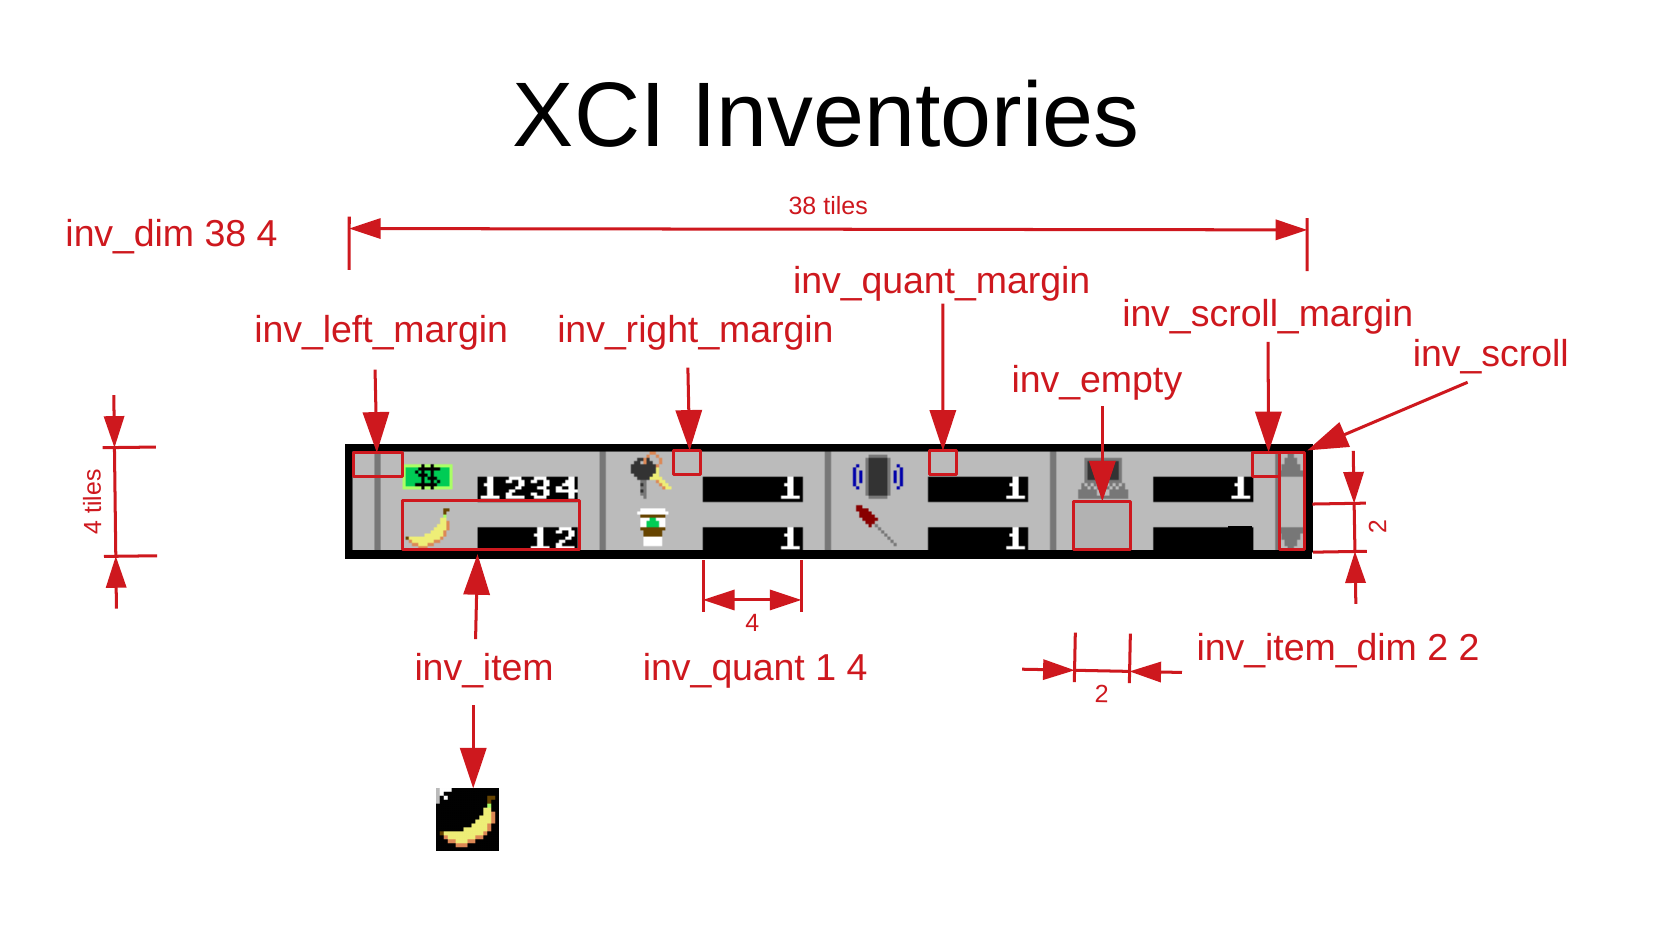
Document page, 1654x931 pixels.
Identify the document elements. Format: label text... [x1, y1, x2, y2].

picture [675, 452, 699, 473]
text_box [1075, 503, 1129, 548]
picture [355, 454, 401, 475]
text_box [1228, 526, 1252, 559]
picture [931, 452, 955, 473]
text_box inv_dim 38 4 [50, 205, 293, 263]
picture [1281, 454, 1303, 548]
title XCI Inventories [82, 37, 1571, 193]
picture [436, 788, 499, 851]
picture [1270, 444, 1313, 559]
text_box inv_item [399, 639, 569, 696]
picture [404, 502, 578, 548]
picture [1254, 454, 1278, 475]
text_box inv_item_dim 2 2 [1181, 618, 1495, 676]
text_box inv_left_margin [239, 301, 523, 359]
text_box inv_right_margin [542, 300, 849, 358]
text_box inv_scroll_margin [1107, 285, 1428, 342]
text_box inv_empty [996, 351, 1197, 409]
text_box inv_quant 1 4 [628, 639, 883, 697]
text_box inv_quant_margin [778, 251, 1106, 309]
text_box inv_scroll [1398, 325, 1596, 383]
picture [1104, 444, 1278, 550]
picture [345, 444, 1101, 550]
